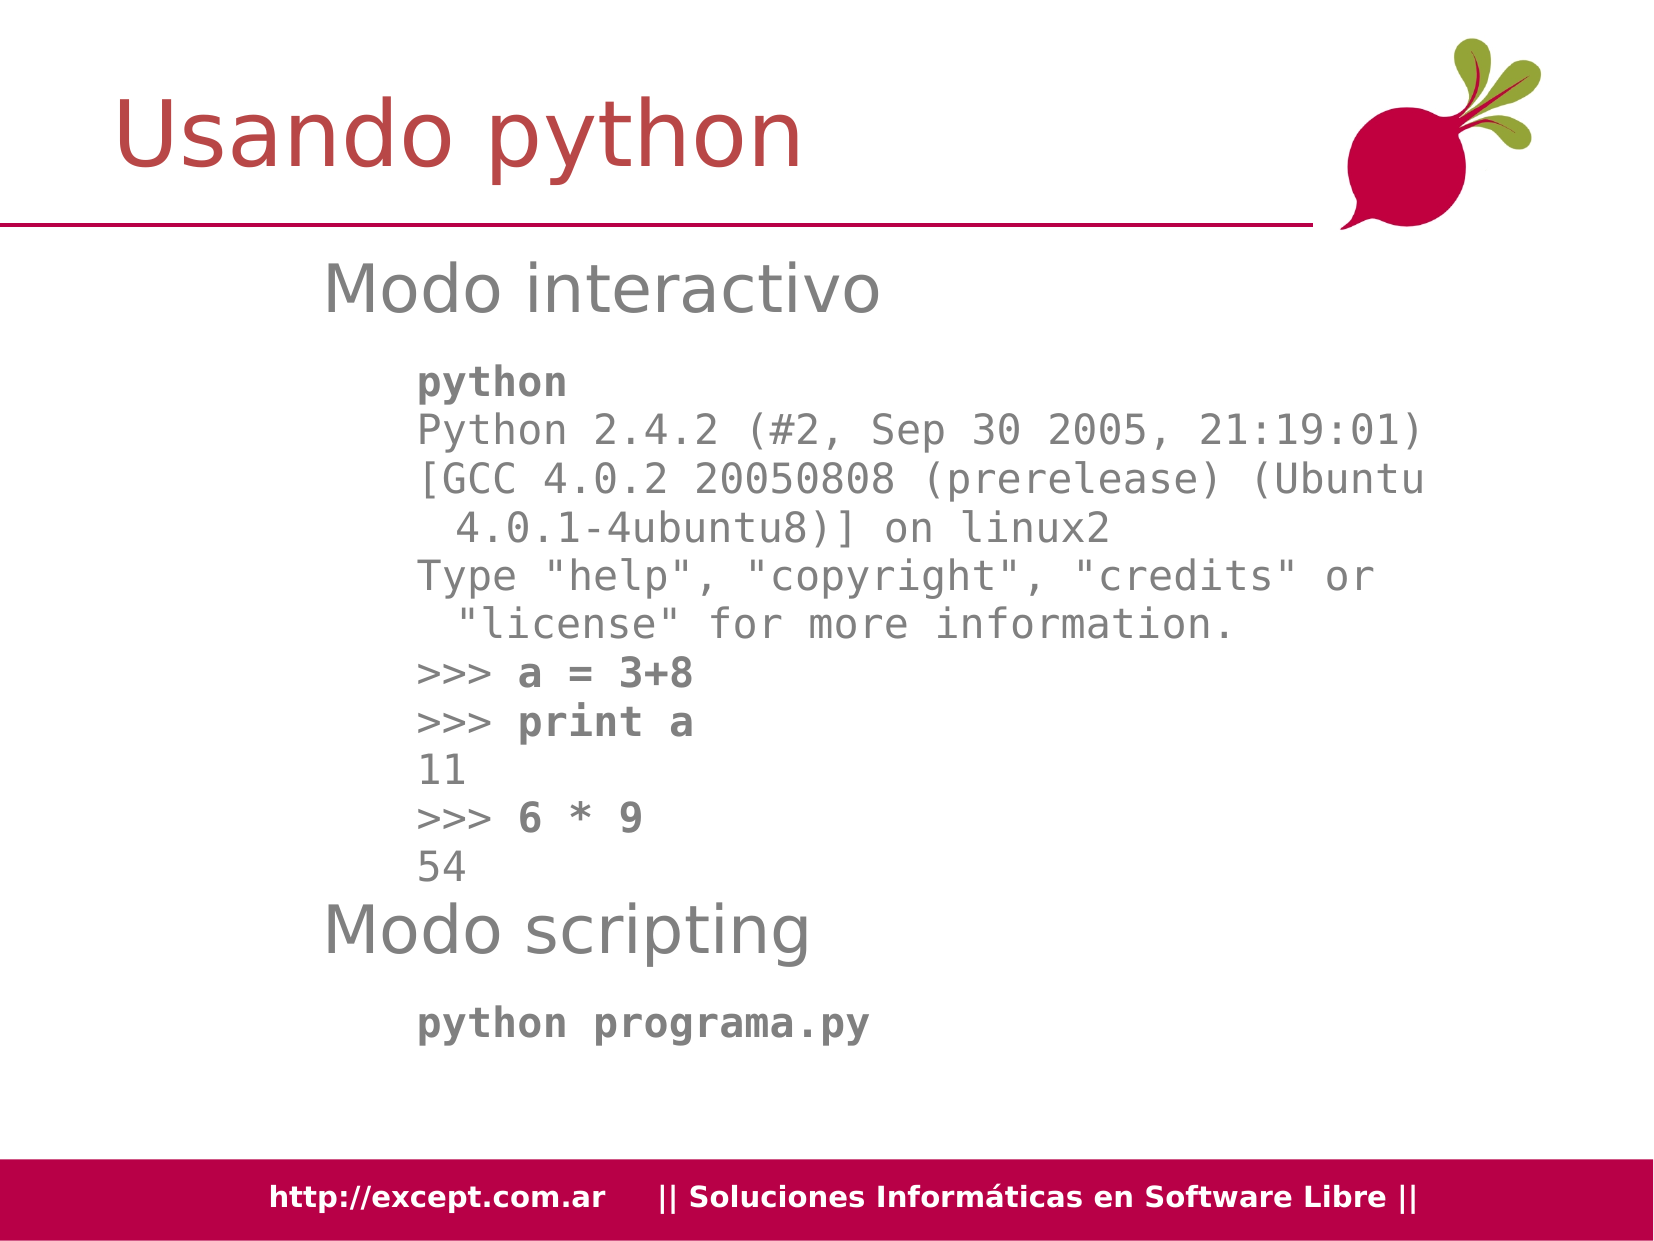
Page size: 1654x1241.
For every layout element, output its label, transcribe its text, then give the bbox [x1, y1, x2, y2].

list Modo interactivo python Python 2.4.2 (#2, Sep 30 2005, 21:19:01) [GCC 4.0.2 20050808 (prerelease) (Ubuntu 4.0.1-4ubuntu8)] on linux2 Type "help", "copyright", "credits" or "license" for more information. >>> a = 3+8 >>> print a 11 >>> 6 * 9 54 Modo scripting python programa.py [322, 250, 1565, 1175]
title Usando python [112, 76, 1313, 194]
picture [1330, 23, 1556, 237]
